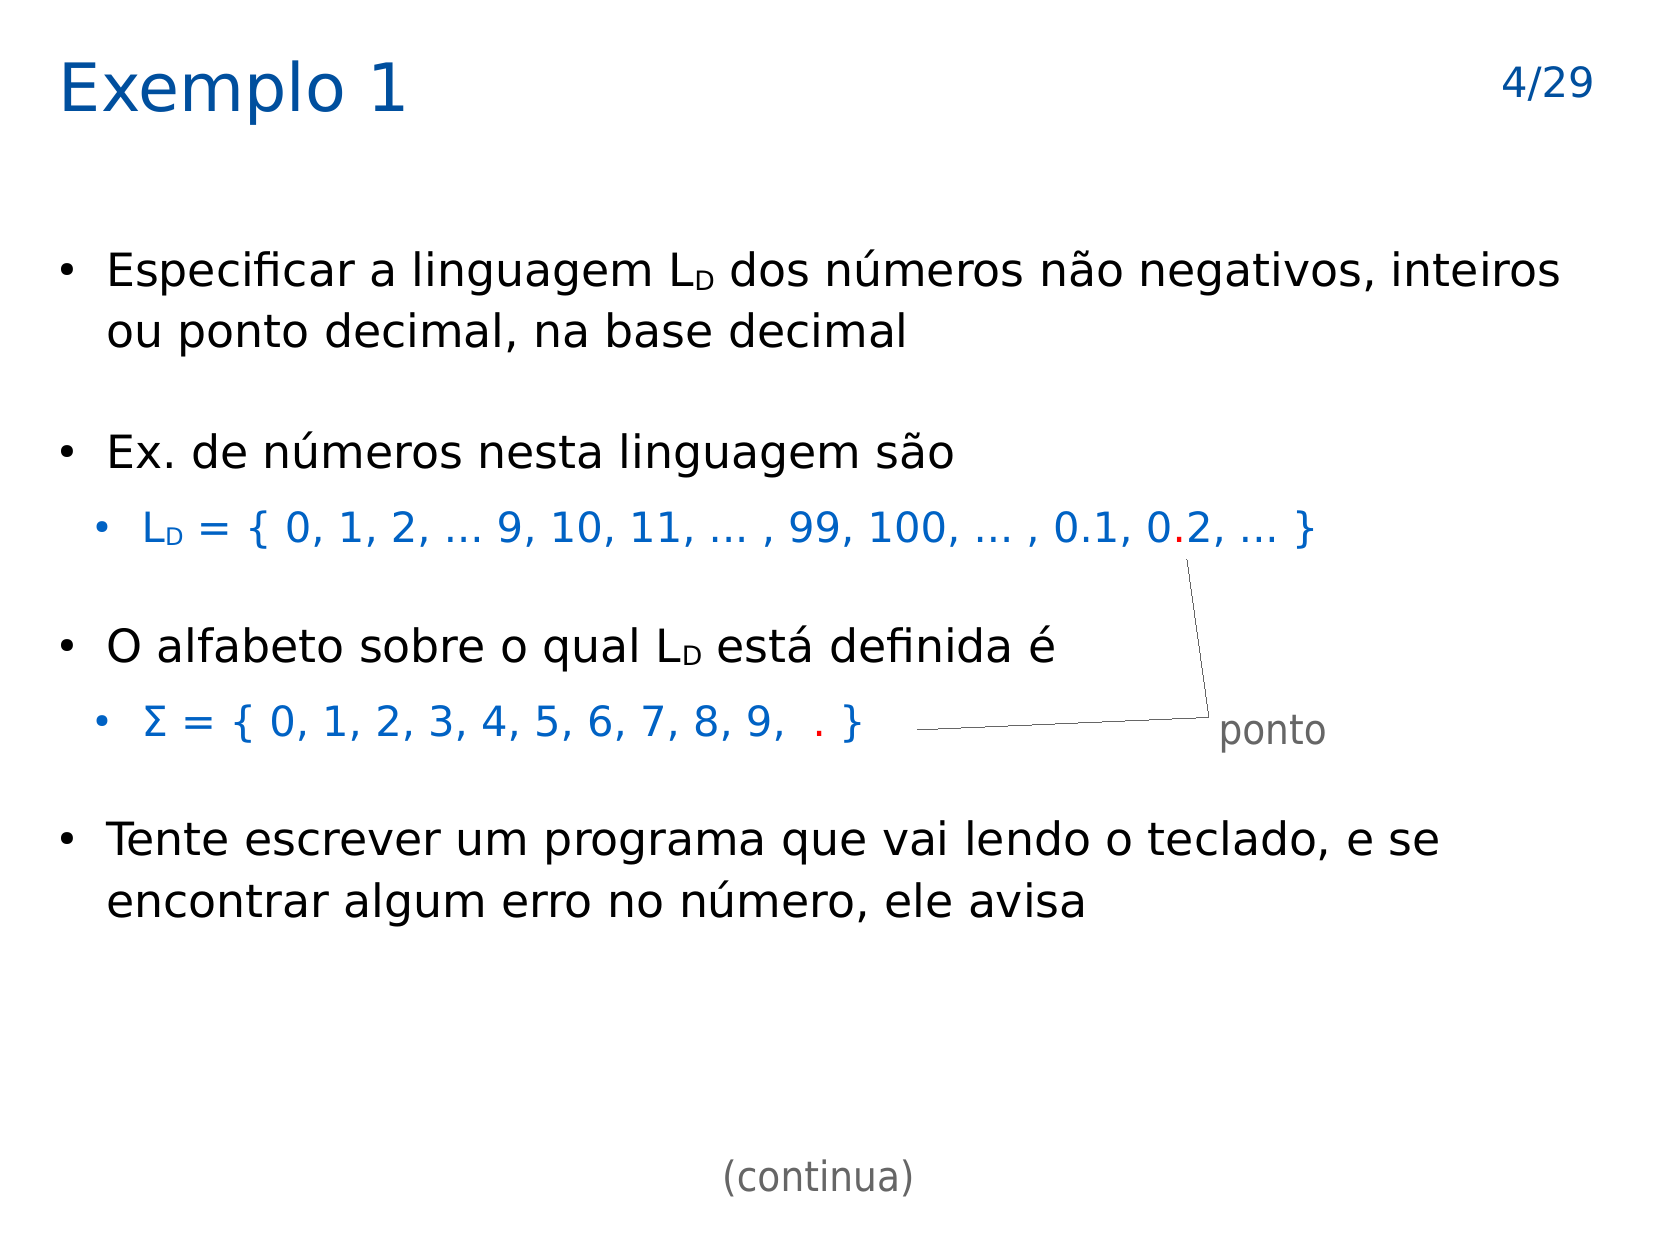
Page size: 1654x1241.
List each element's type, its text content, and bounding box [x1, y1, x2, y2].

list Especificar a linguagem LD dos números não negativos, inteiros ou ponto decimal, na base decimal Ex. de números nesta linguagem são LD = { 0, 1, 2, ... 9, 10, 11, ... , 99, 100, ... , 0.1, 0.2, ... } O alfabeto sobre o qual LD está definida é Σ = { 0, 1, 2, 3, 4, 5, 6, 7, 8, 9, . } Tente escrever um programa que vai lendo o teclado, e se encontrar algum erro no número, ele avisa [59, 236, 1595, 1211]
text_box (continua) [478, 1145, 1158, 1211]
text_box ponto [1203, 697, 1342, 763]
title Exemplo 1 [59, 29, 1625, 148]
